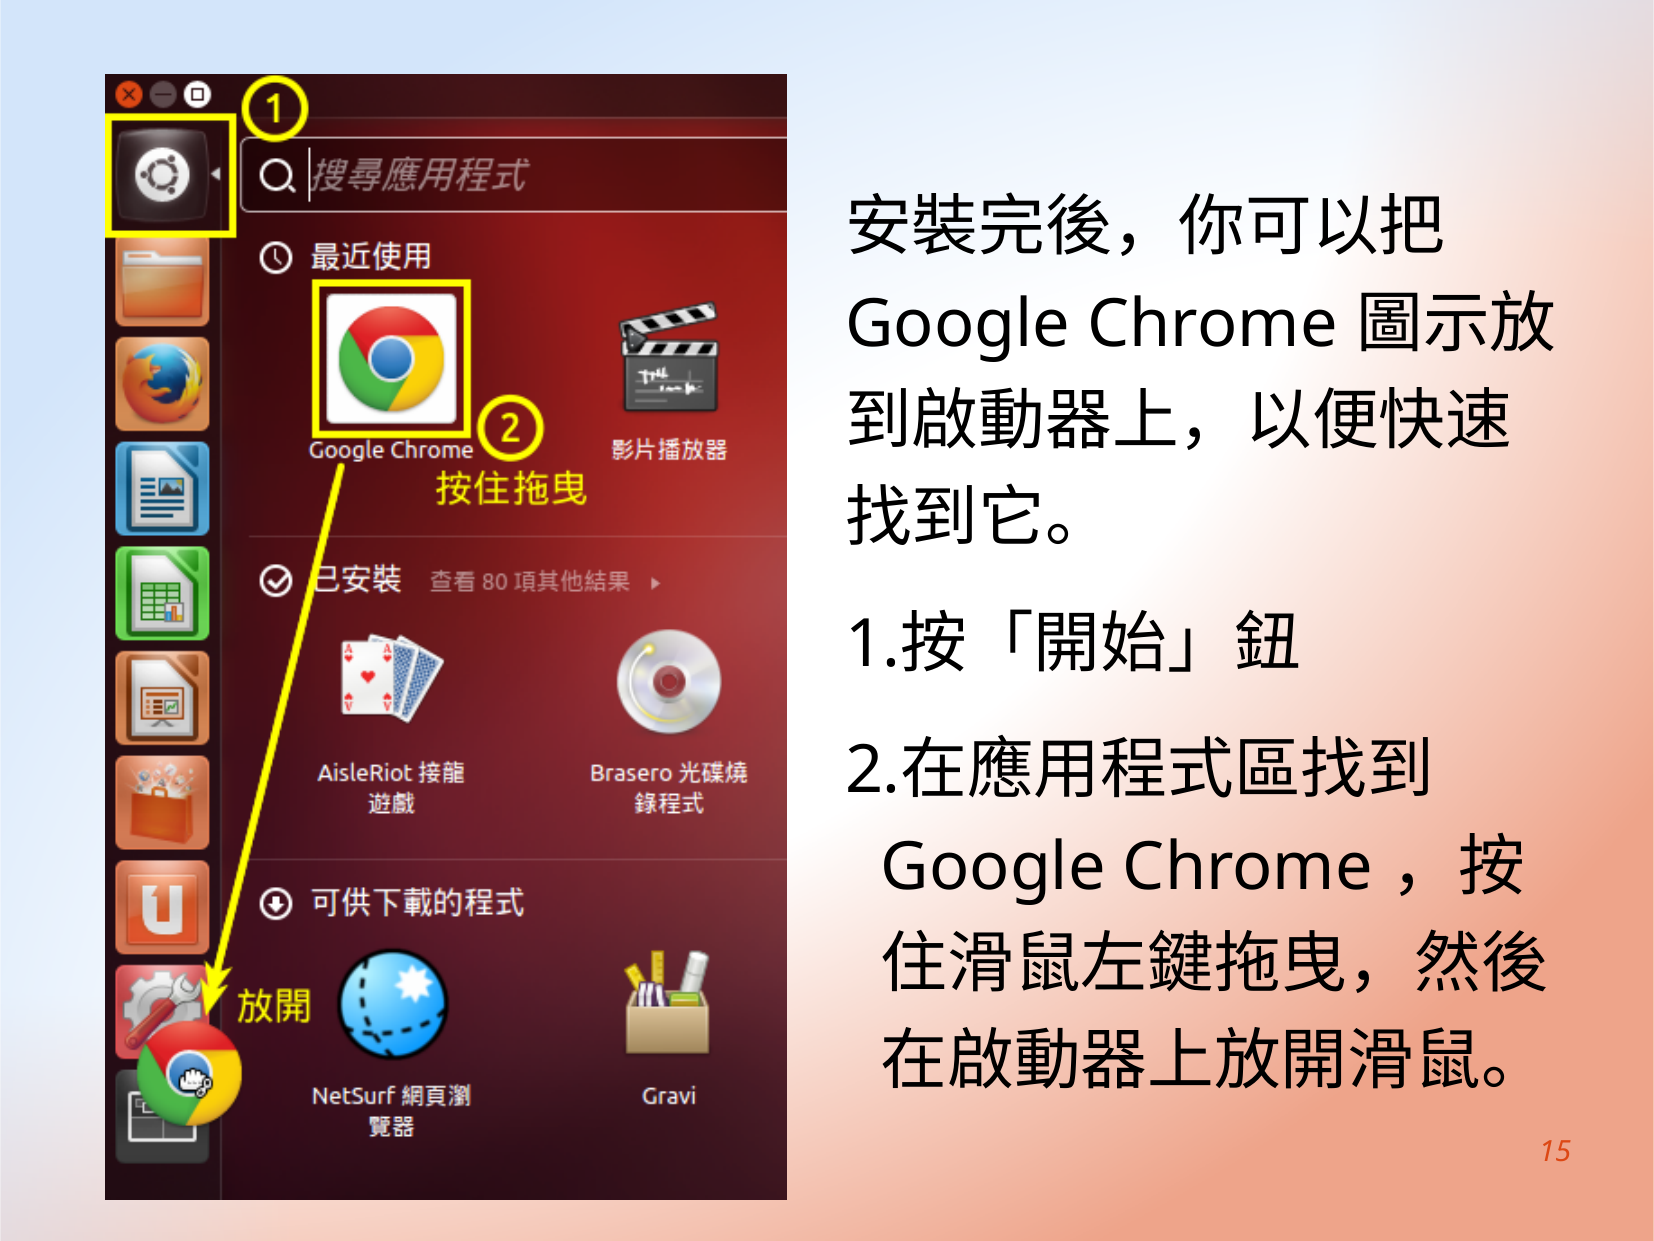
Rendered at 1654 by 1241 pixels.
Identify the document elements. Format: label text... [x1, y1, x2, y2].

list 安裝完後，你可以把Google Chrome圖示放到啟動器上，以便快速找到它。 按「開始」鈕 在應用程式區找到Google Chrome，按住滑鼠左鍵拖曳，然後在啟動器上放開滑鼠。 [845, 75, 1572, 1201]
picture [0, 0, 1654, 1241]
